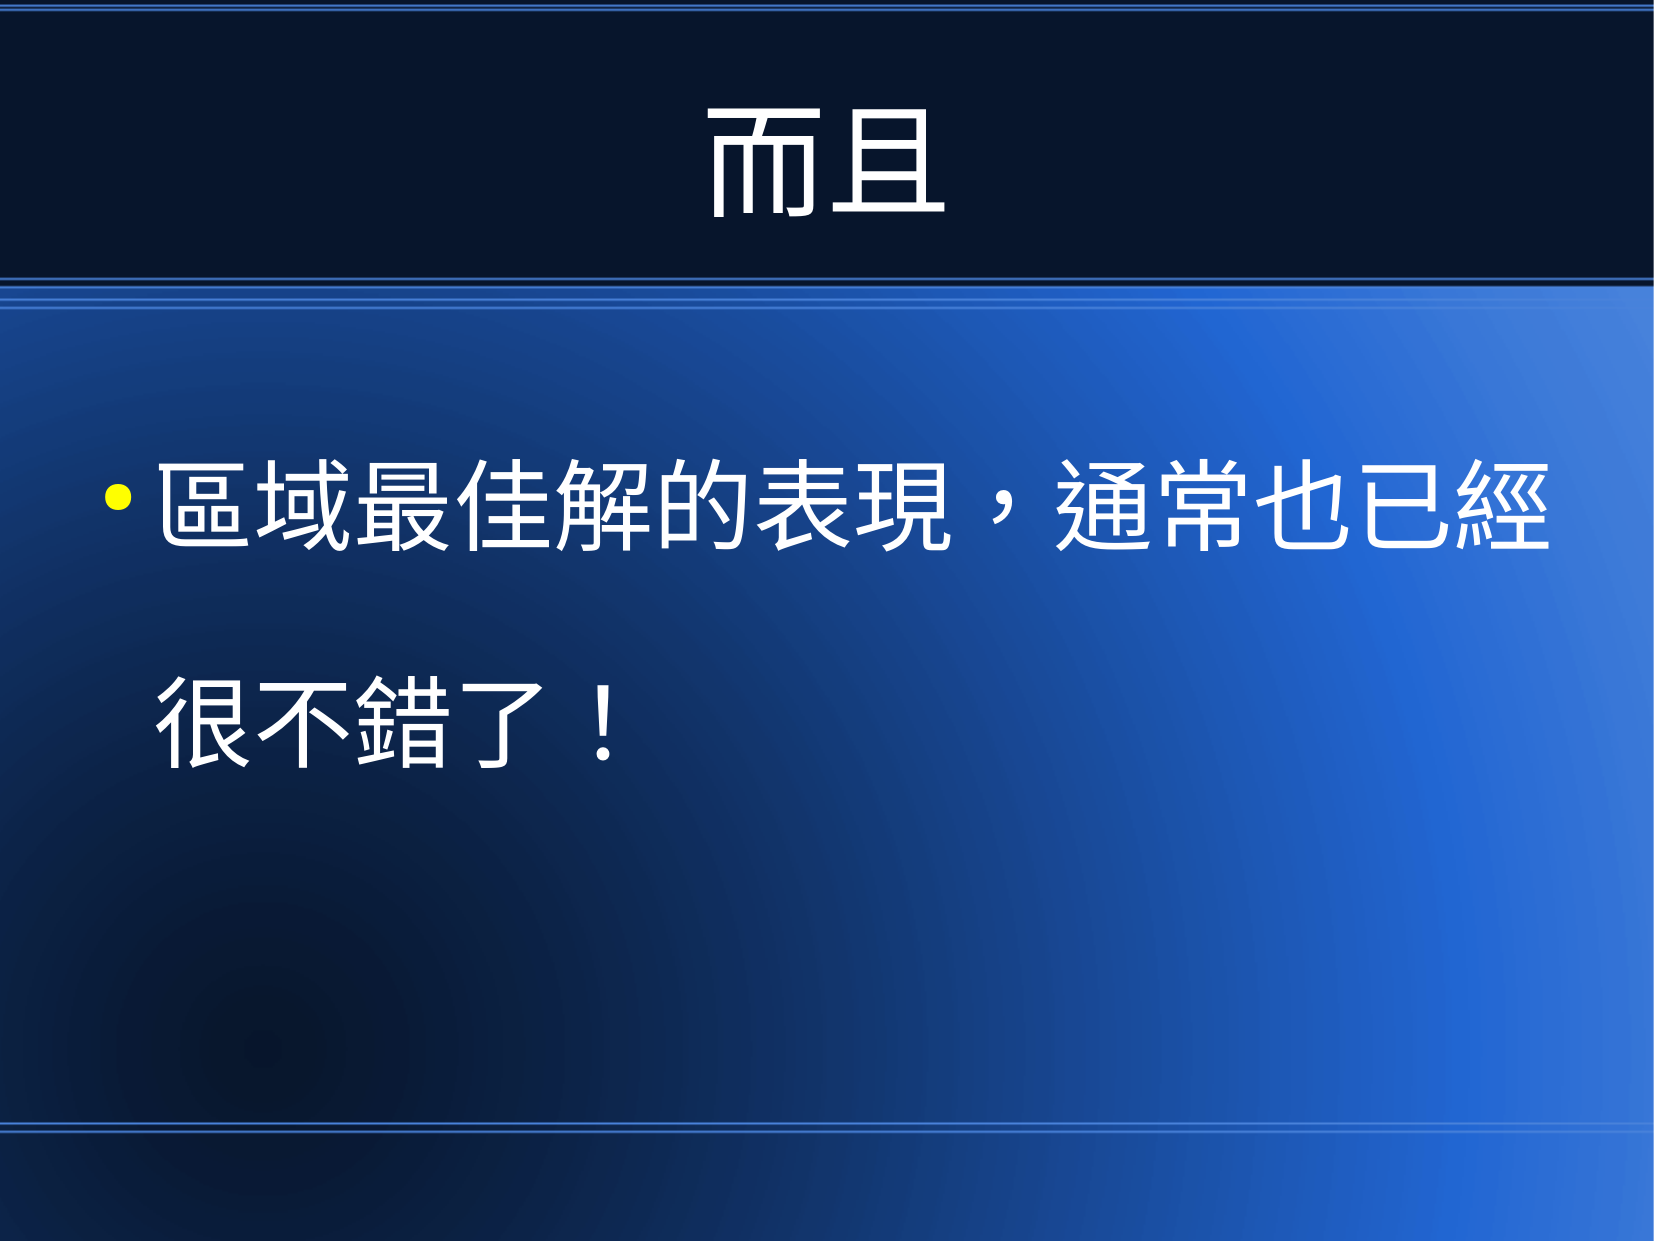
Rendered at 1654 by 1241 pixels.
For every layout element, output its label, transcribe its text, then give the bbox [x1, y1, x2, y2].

picture [0, 0, 1654, 1241]
title 而且 [82, 49, 1571, 257]
list 區域最佳解的表現，通常也已經很不錯了！ [82, 355, 1571, 1241]
